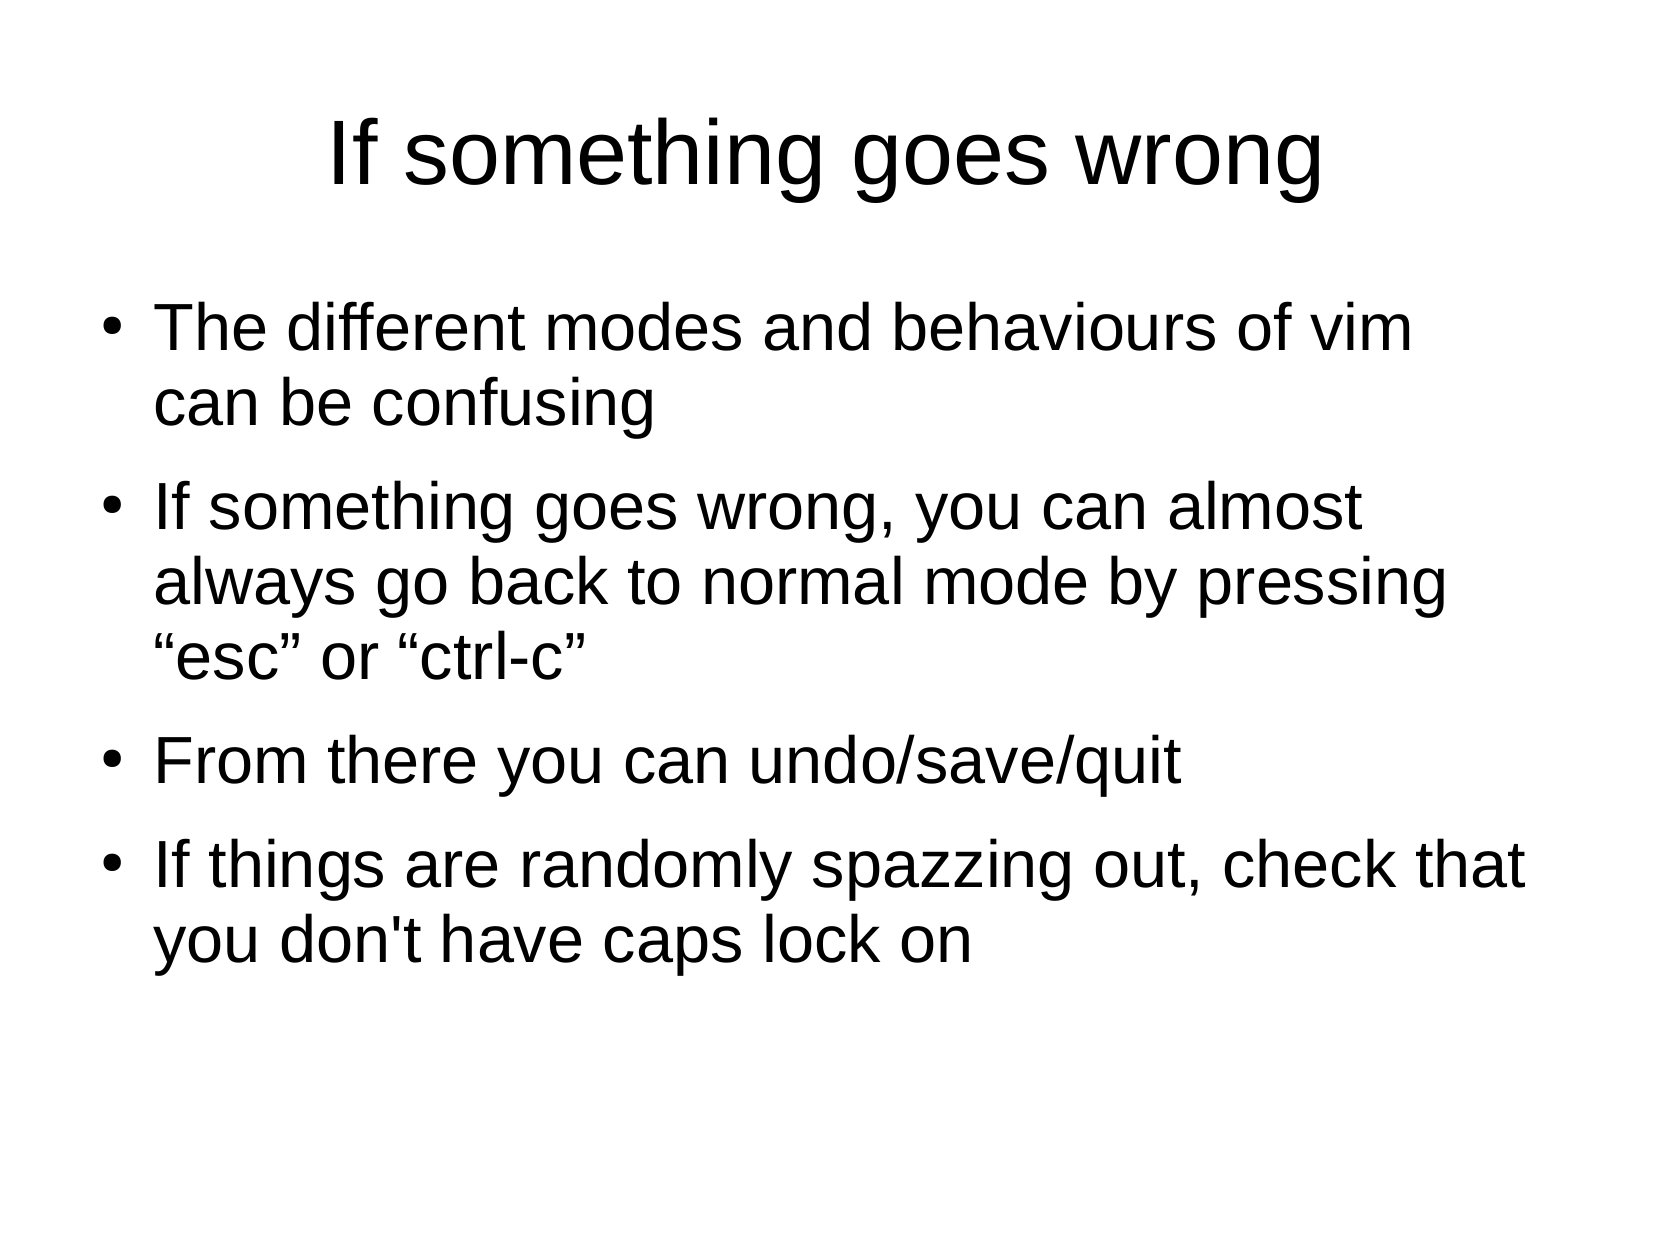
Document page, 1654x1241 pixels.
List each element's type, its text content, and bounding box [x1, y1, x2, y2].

title If something goes wrong [82, 49, 1571, 257]
list The different modes and behaviours of vim can be confusing If something goes wrong, you can almost always go back to normal mode by pressing “esc” or “ctrl-c” From there you can undo/save/quit If things are randomly spazzing out, check that you don't have caps lock on [82, 290, 1538, 1010]
